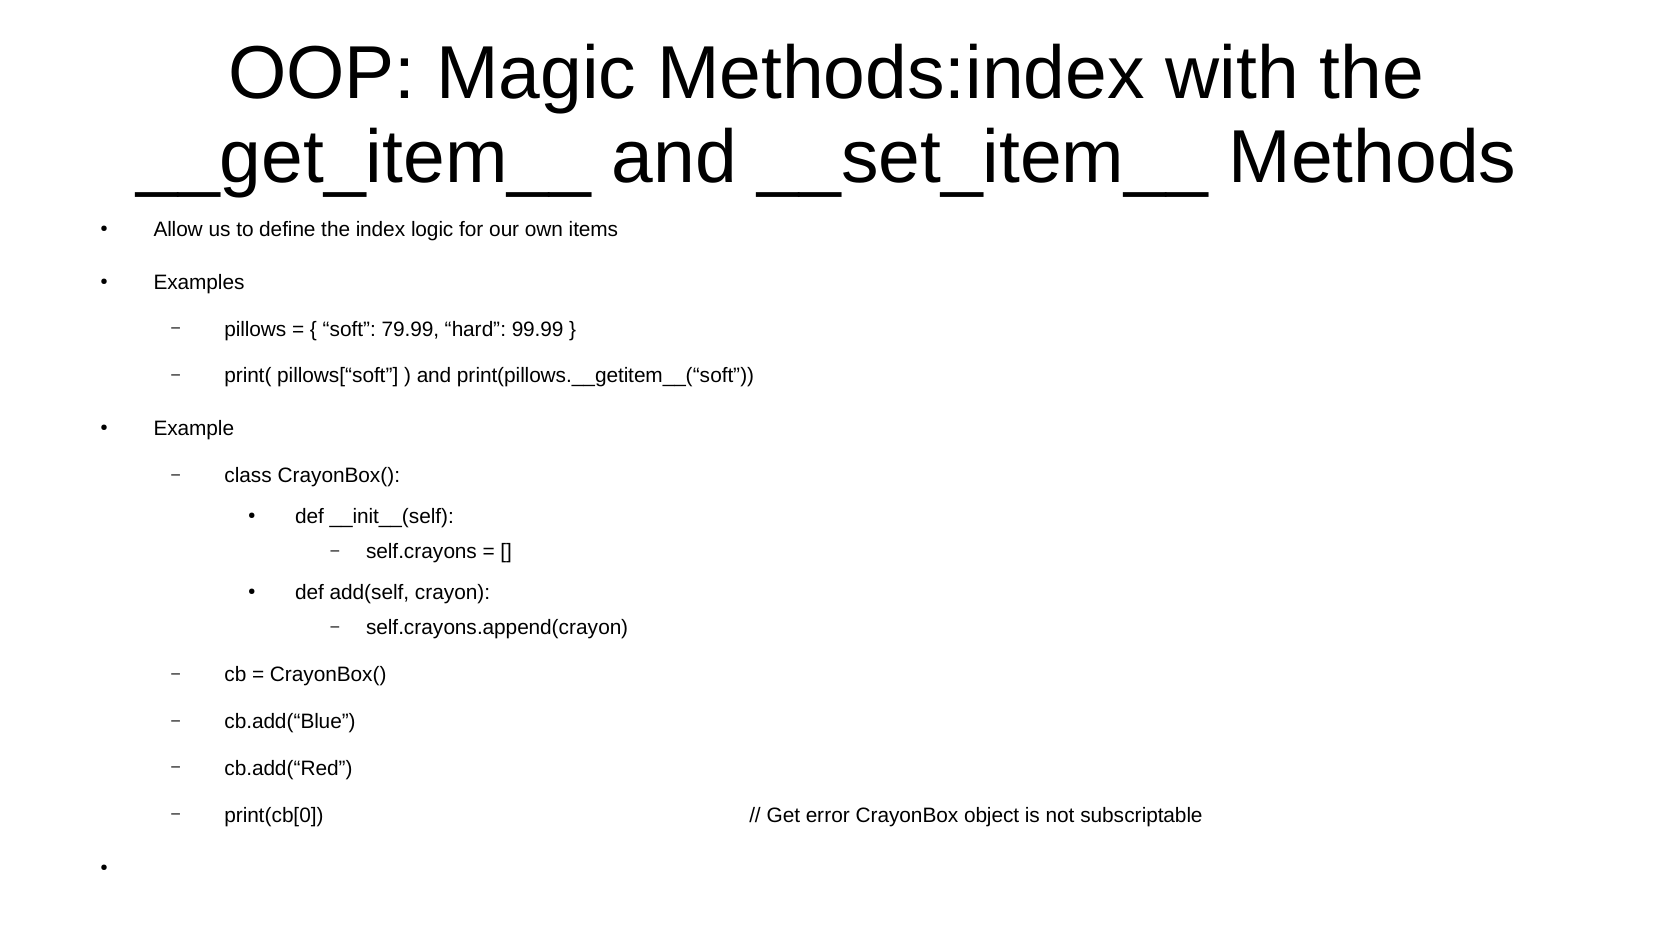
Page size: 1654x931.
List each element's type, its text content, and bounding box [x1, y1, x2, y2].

title OOP: Magic Methods:index with the __get_item__ and __set_item__ Methods [82, 30, 1571, 199]
list Allow us to define the index logic for our own items Examples pillows = { “soft”: 79.99, “hard”: 99.99 } print( pillows[“soft”] ) and print(pillows.__getitem__(“soft”)) Example class CrayonBox(): def __init__(self): self.crayons = [] def add(self, crayon): self.crayons.append(crayon) cb = CrayonBox() cb.add(“Blue”) cb.add(“Red”) print(cb[0]) // Get error CrayonBox object is not subscriptable [82, 217, 1636, 916]
